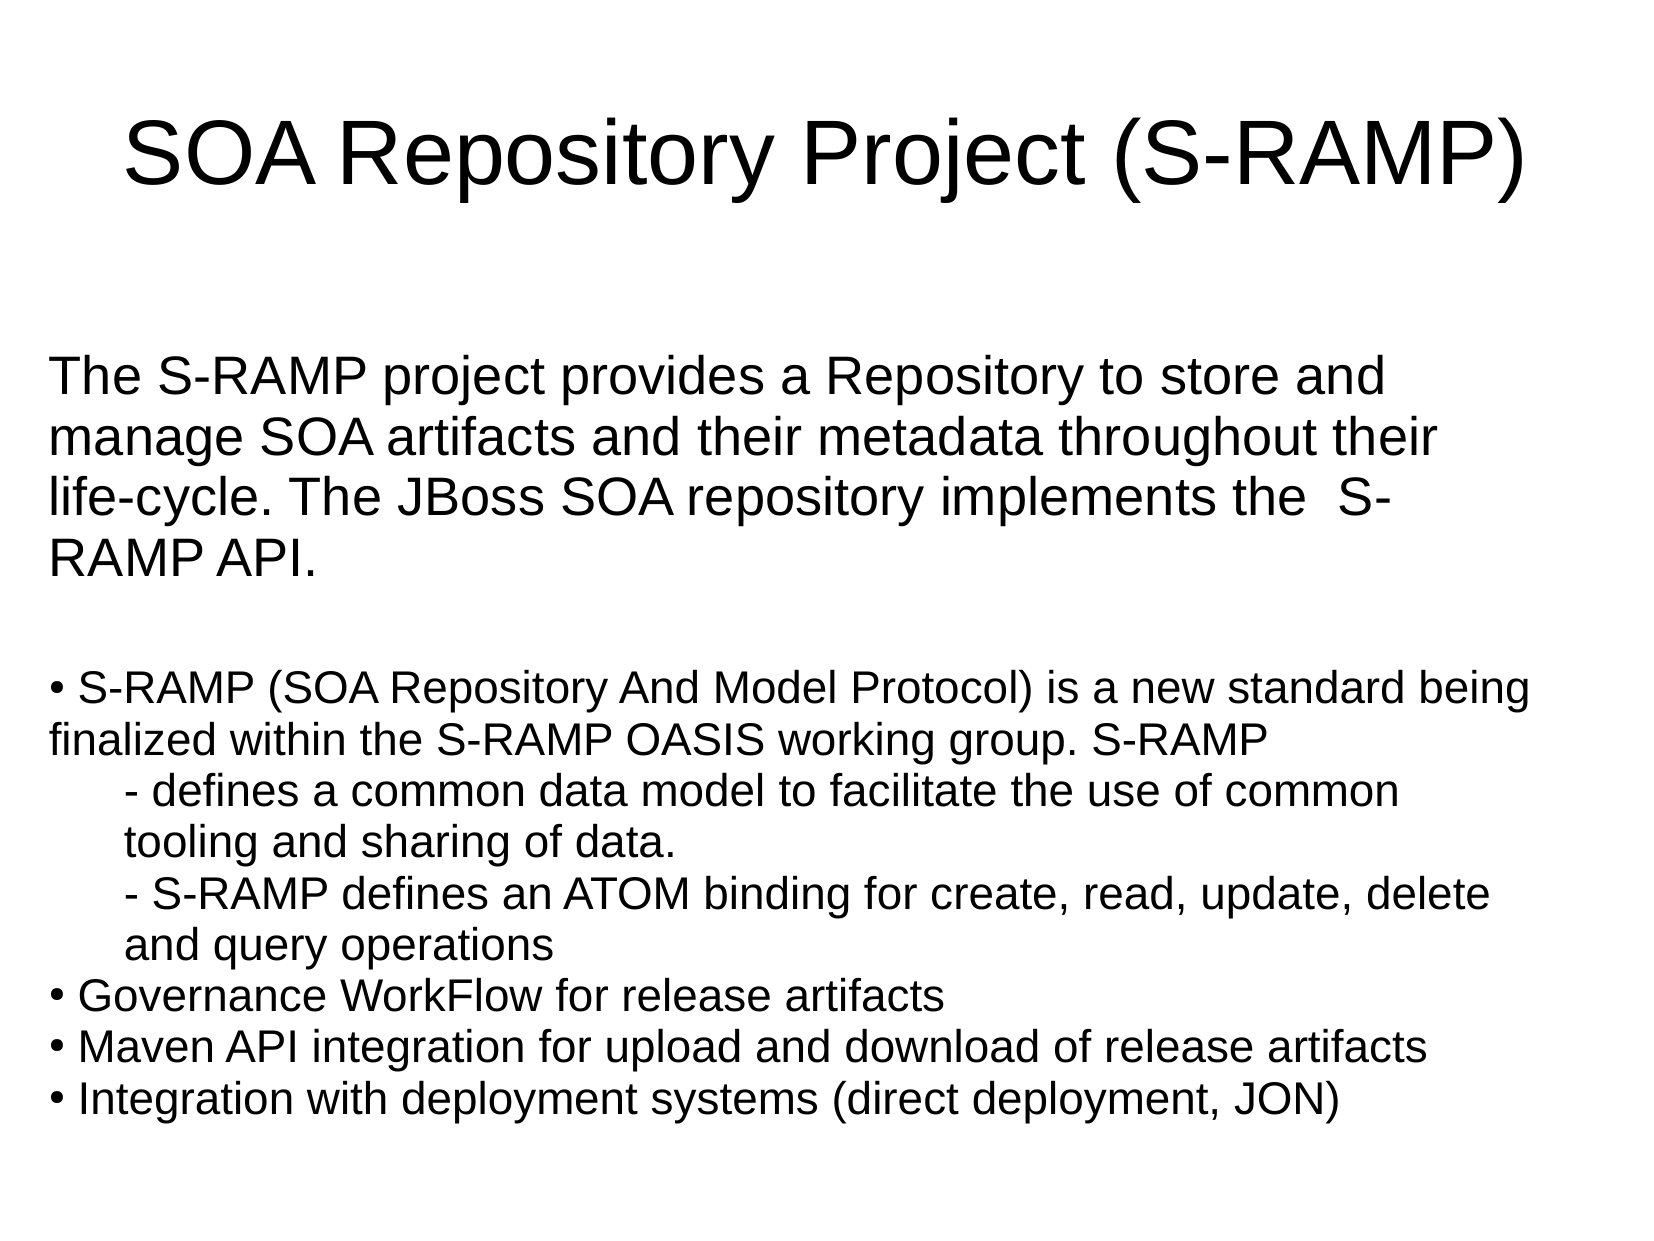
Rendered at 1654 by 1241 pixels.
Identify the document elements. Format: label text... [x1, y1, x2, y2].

subtitle The S-RAMP project provides a Repository to store and manage SOA artifacts and their metadata throughout their life-cycle. The JBoss SOA repository implements the S-RAMP API. S-RAMP (SOA Repository And Model Protocol) is a new standard being finalized within the S-RAMP OASIS working group. S-RAMP - defines a common data model to facilitate the use of common tooling and sharing of data. - S-RAMP defines an ATOM binding for create, read, update, delete and query operations Governance WorkFlow for release artifacts Maven API integration for upload and download of release artifacts Integration with deployment systems (direct deployment, JON) [48, 277, 1537, 1192]
title SOA Repository Project (S-RAMP) [82, 49, 1571, 257]
